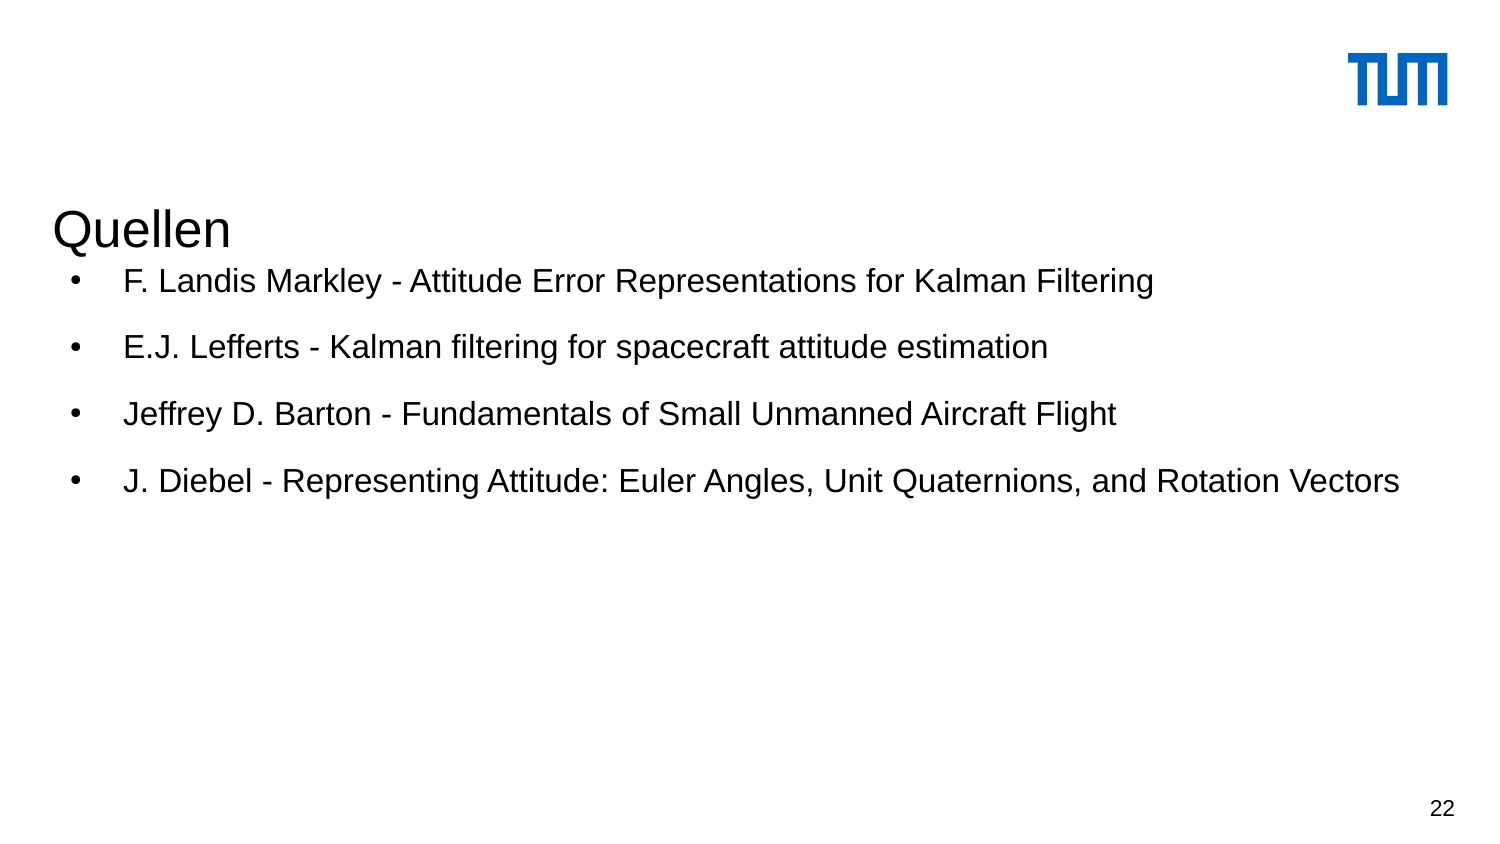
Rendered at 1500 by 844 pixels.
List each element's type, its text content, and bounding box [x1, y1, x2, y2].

title Quellen [52, 159, 1449, 262]
list F. Landis Markley - Attitude Error Representations for Kalman Filtering E.J. Lefferts - Kalman filtering for spacecraft attitude estimation Jeffrey D. Barton - Fundamentals of Small Unmanned Aircraft Flight J. Diebel - Representing Attitude: Euler Angles, Unit Quaternions, and Rotation Vectors [52, 262, 1449, 771]
